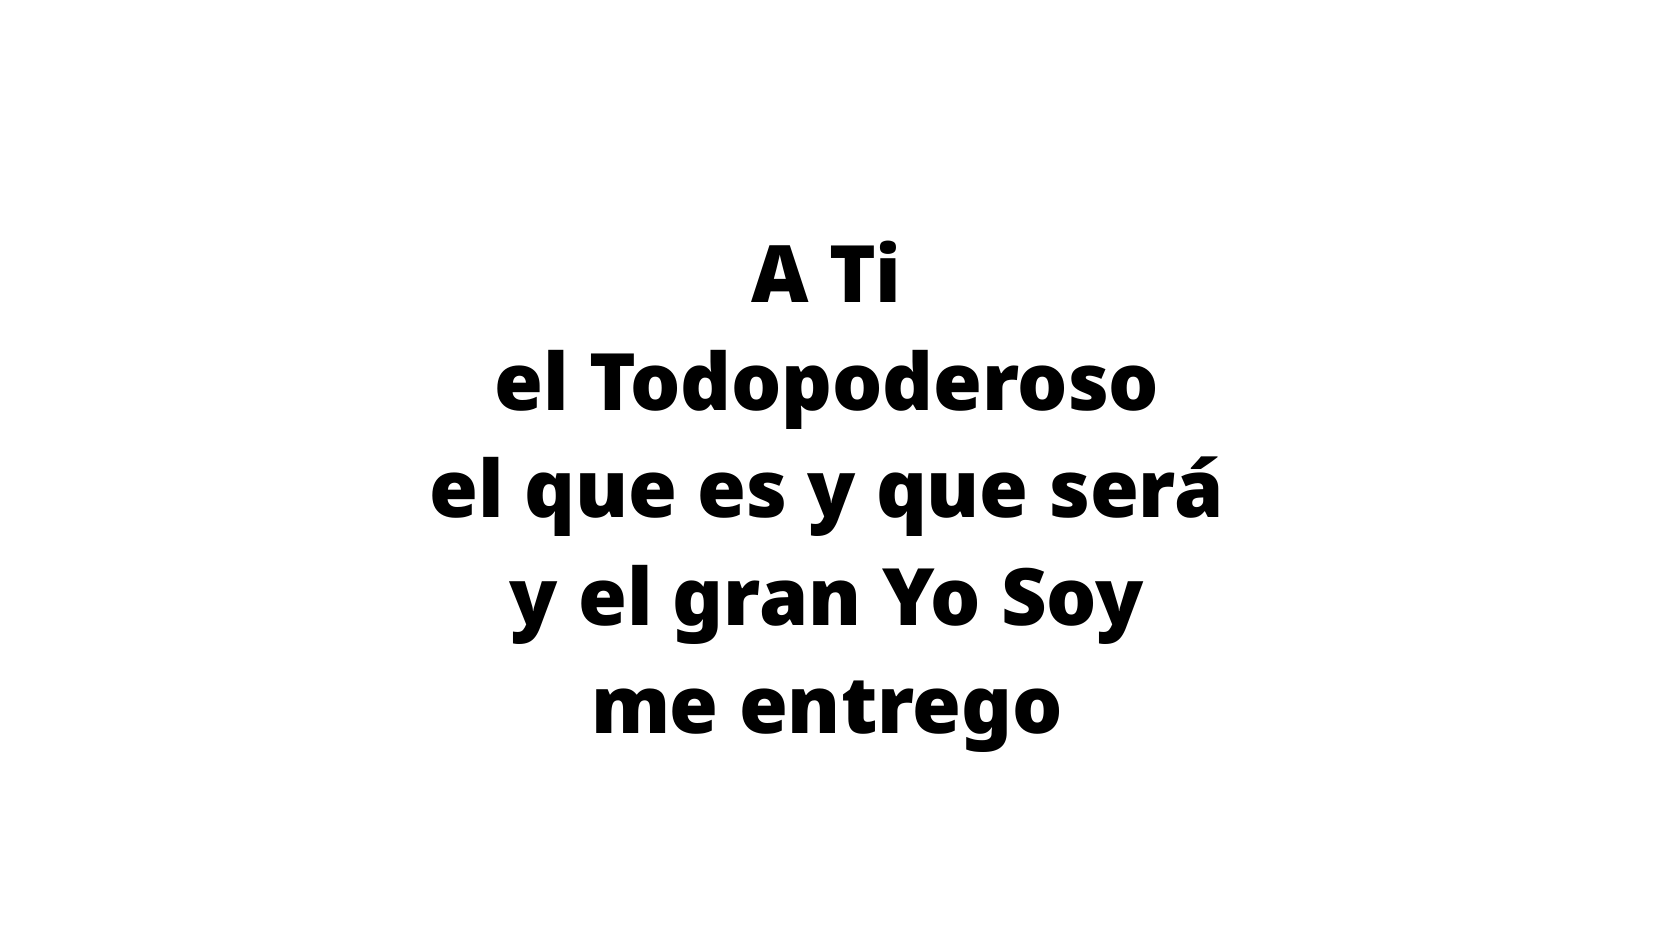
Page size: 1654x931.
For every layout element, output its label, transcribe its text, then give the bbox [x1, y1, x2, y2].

list A Ti el Todopoderoso el que es y que será y el gran Yo Soy me entrego [82, 217, 1571, 758]
